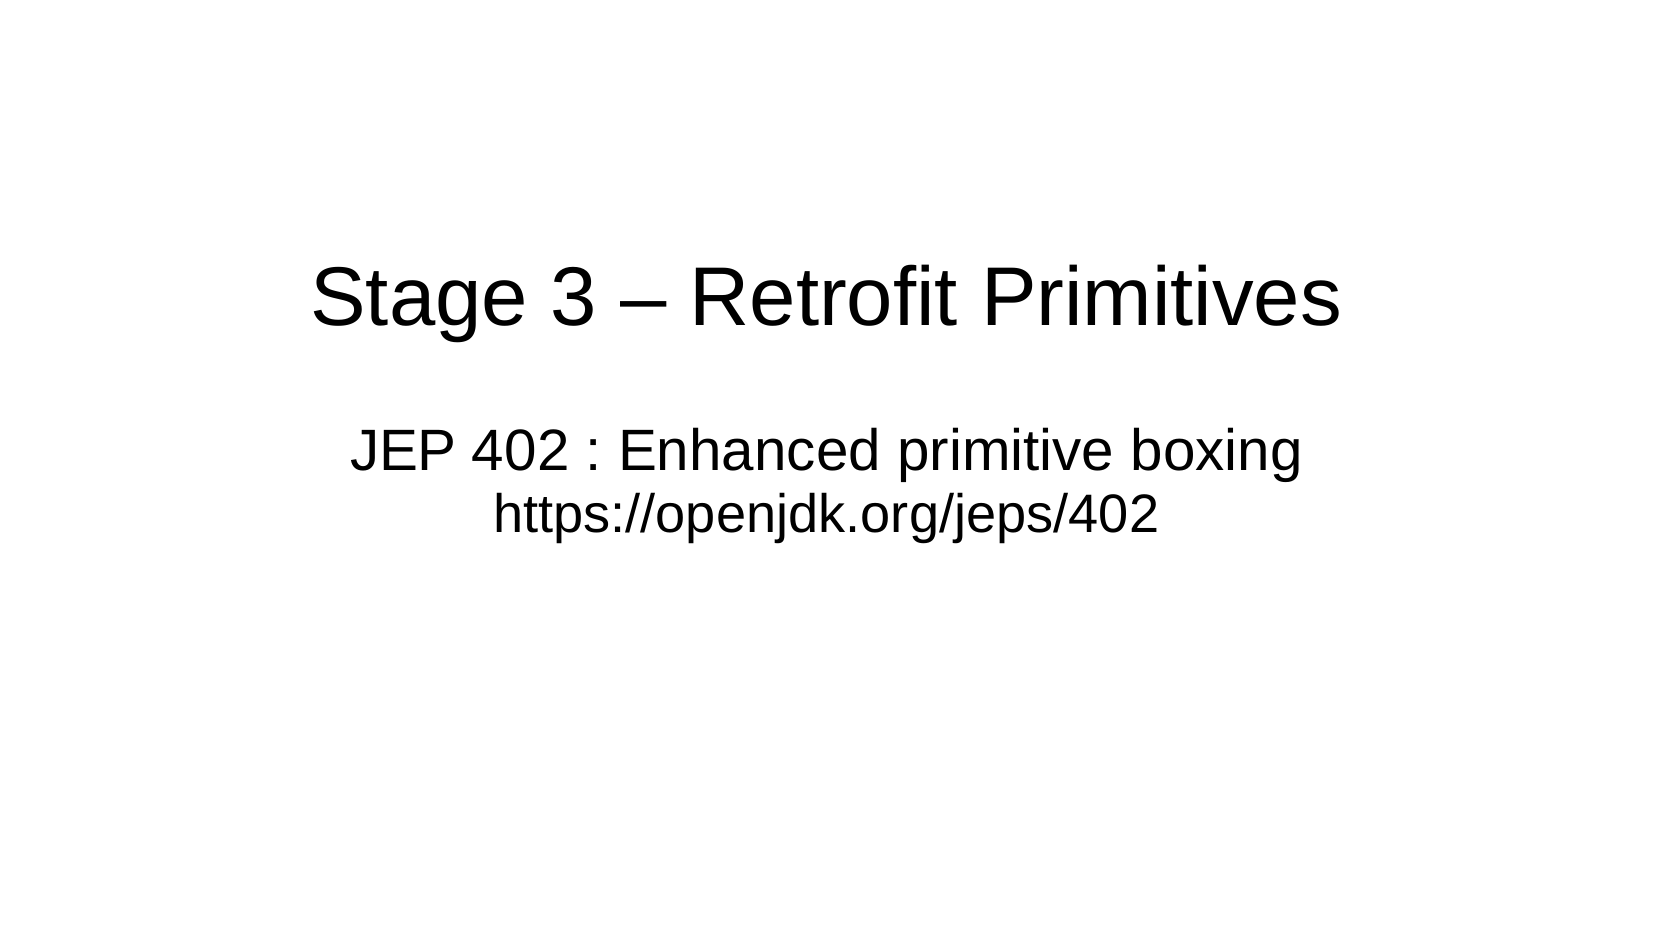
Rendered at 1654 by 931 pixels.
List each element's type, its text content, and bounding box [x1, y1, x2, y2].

subtitle Stage 3 – Retrofit Primitives JEP 402 : Enhanced primitive boxing https://openjdk.org/jeps/402 [82, 37, 1571, 757]
